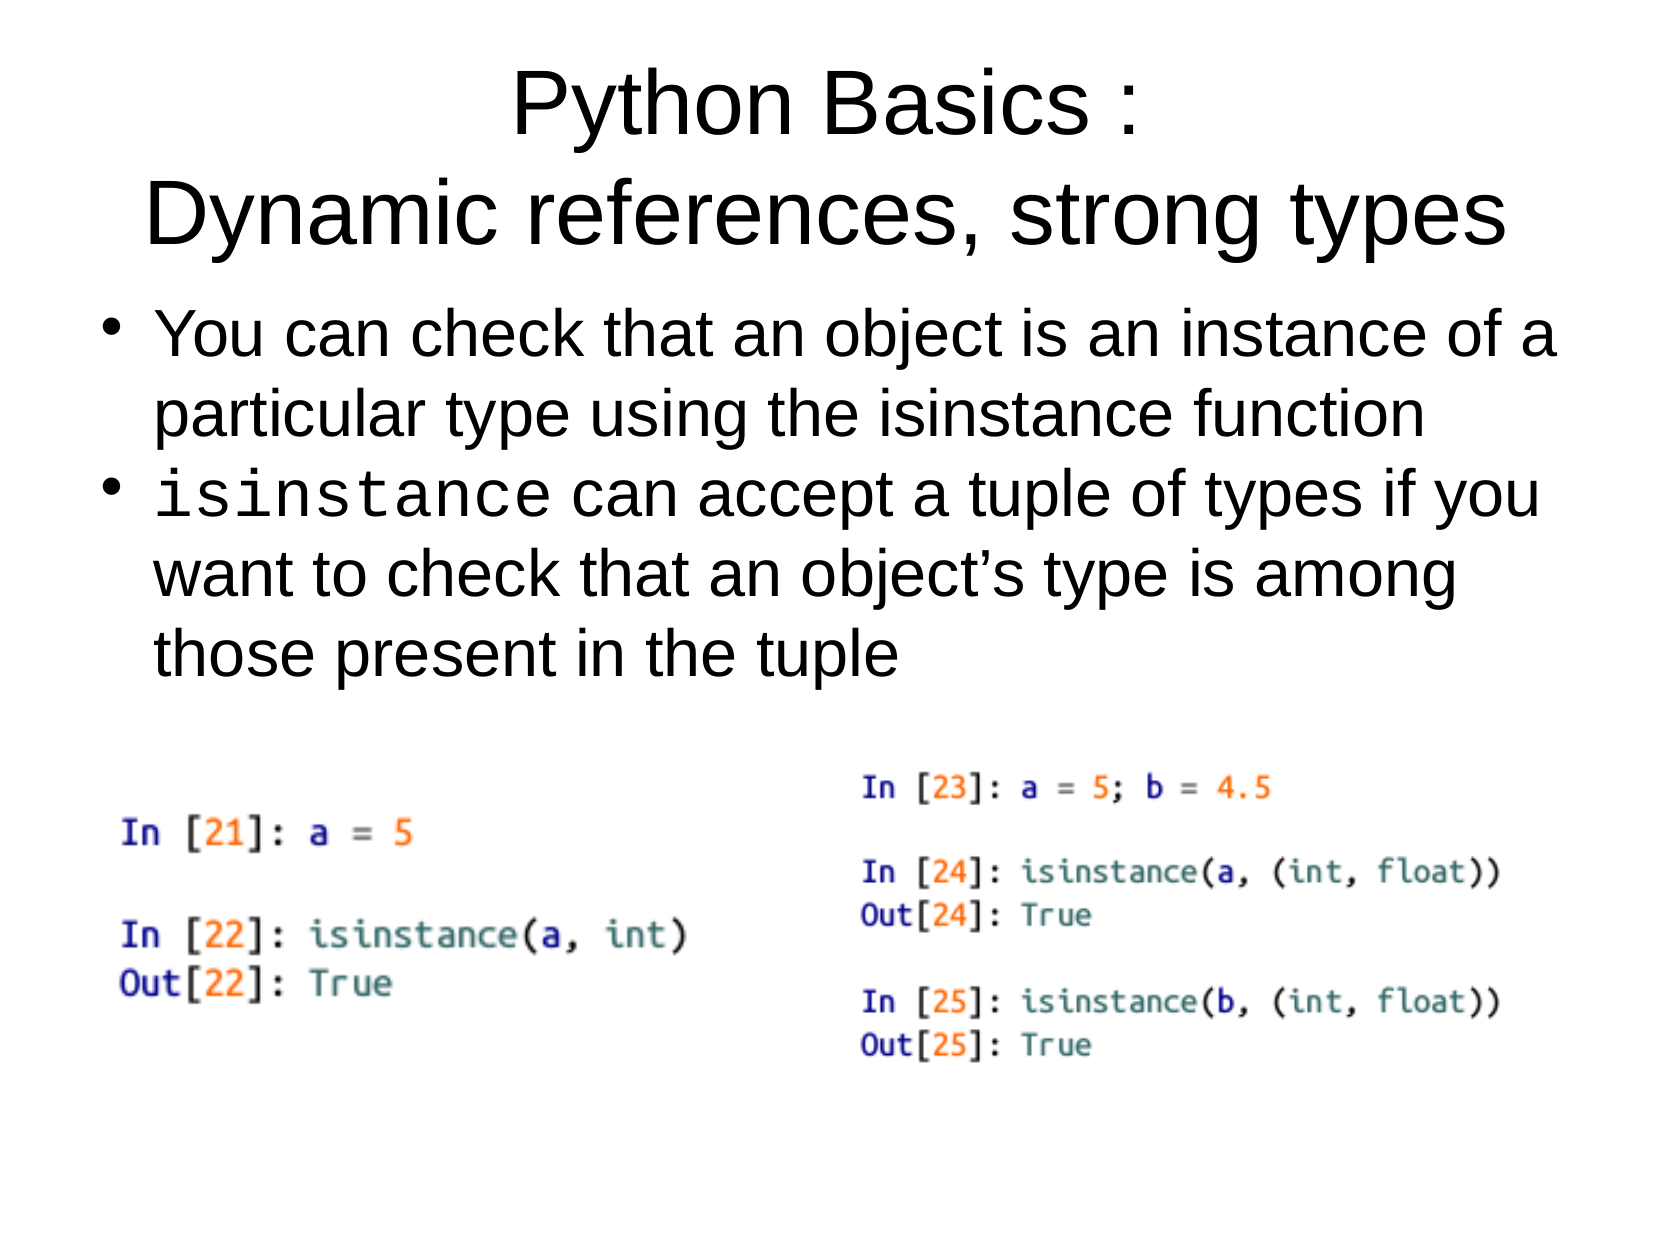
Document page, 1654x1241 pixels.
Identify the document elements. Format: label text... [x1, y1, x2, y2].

picture [855, 764, 1541, 1093]
text_box You can check that an object is an instance of a particular type using the isinstance function isinstance can accept a tuple of types if you want to check that an object’s type is among those present in the tuple [82, 290, 1571, 1010]
text_box Python Basics : Dynamic references, strong types [82, 49, 1571, 257]
picture [105, 805, 697, 1035]
